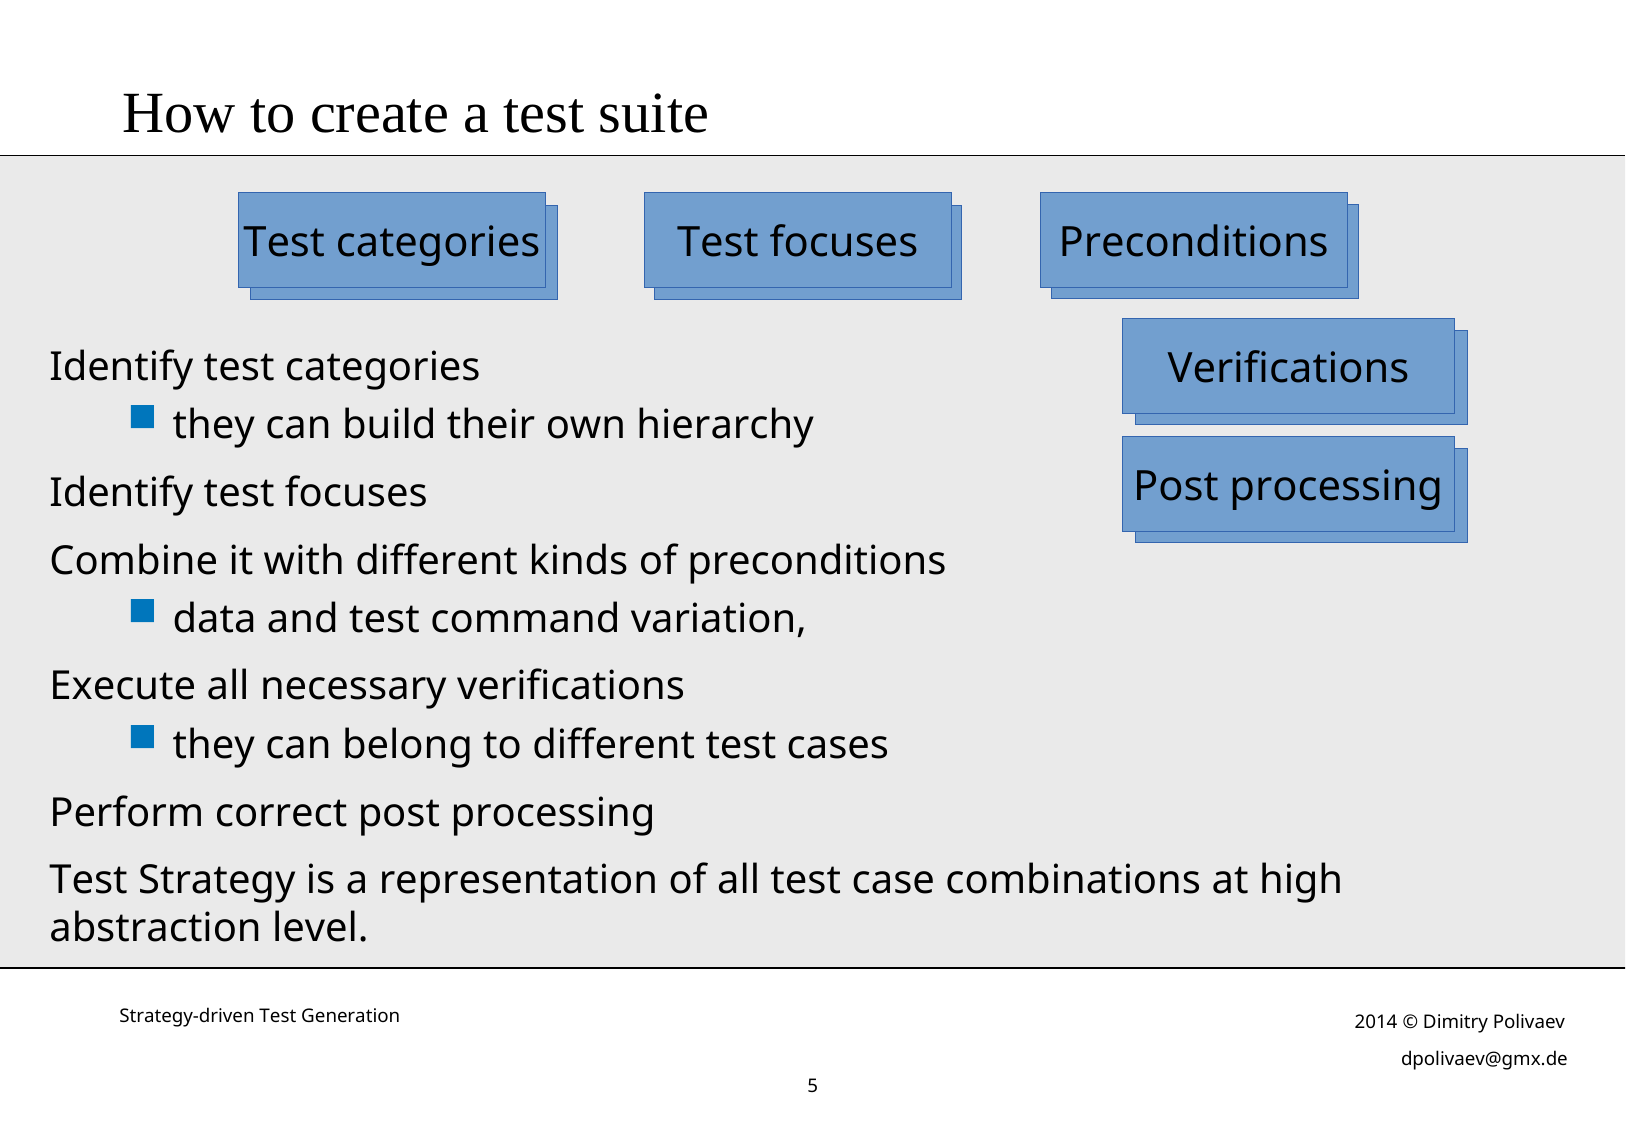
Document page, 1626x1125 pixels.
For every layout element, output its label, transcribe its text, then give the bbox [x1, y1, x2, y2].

text_box [1455, 330, 1468, 340]
text_box Verifications [1122, 318, 1455, 340]
text_box Test focuses [644, 192, 952, 288]
text_box Preconditions [1040, 192, 1348, 288]
list Identify test categories they can build their own hierarchy Identify test focuses Combine it with different kinds of preconditions data and test command variation, Execute all necessary verifications they can belong to different test cases Perform correct post processing Test Strategy is a representation of all test case combinations at high abstraction level. [49, 340, 1553, 954]
text_box Test categories [238, 192, 546, 288]
text_box [654, 205, 962, 300]
text_box [1051, 204, 1359, 299]
title How to create a test suite [122, 70, 1501, 144]
text_box [250, 205, 558, 300]
